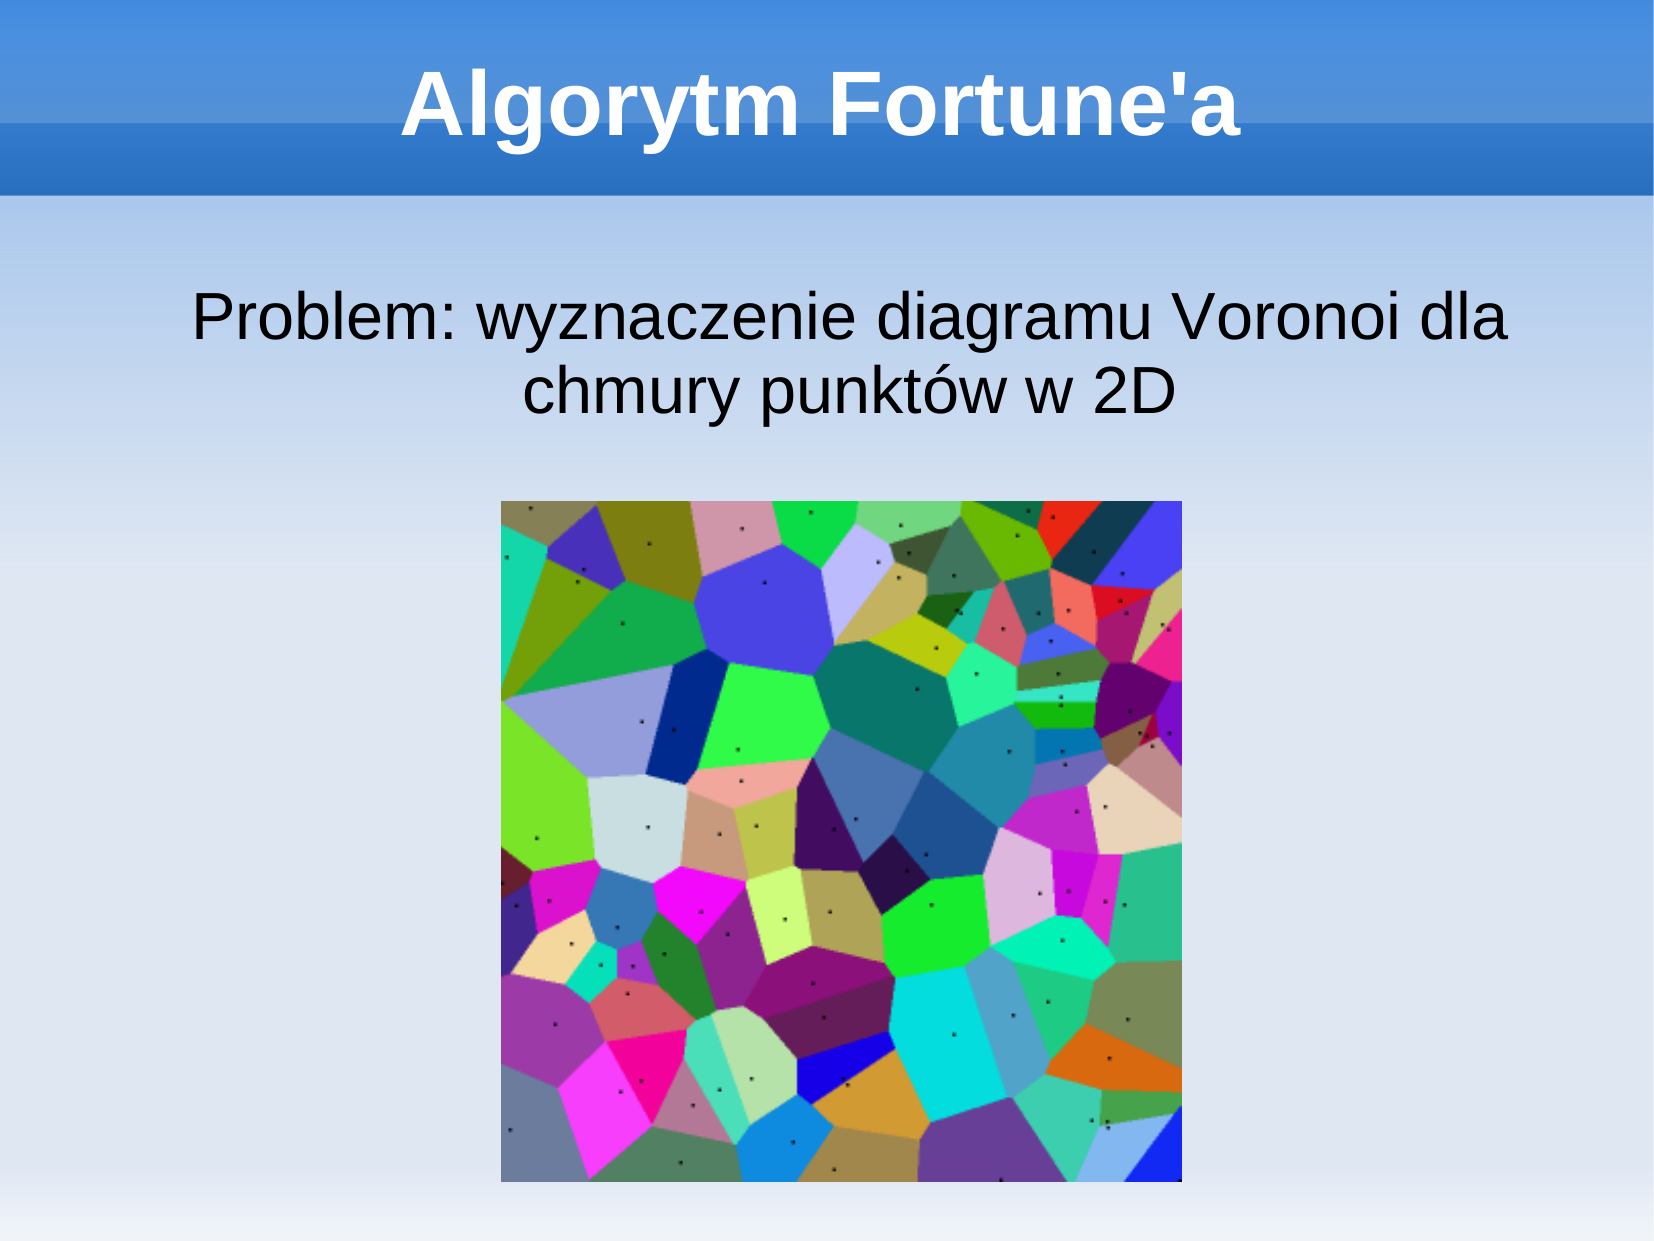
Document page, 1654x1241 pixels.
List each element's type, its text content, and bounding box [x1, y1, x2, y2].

title Algorytm Fortune'a [76, 0, 1565, 208]
subtitle Problem: wyznaczenie diagramu Voronoi dla chmury punktów w 2D [106, 236, 1595, 621]
picture [0, 0, 1654, 1241]
